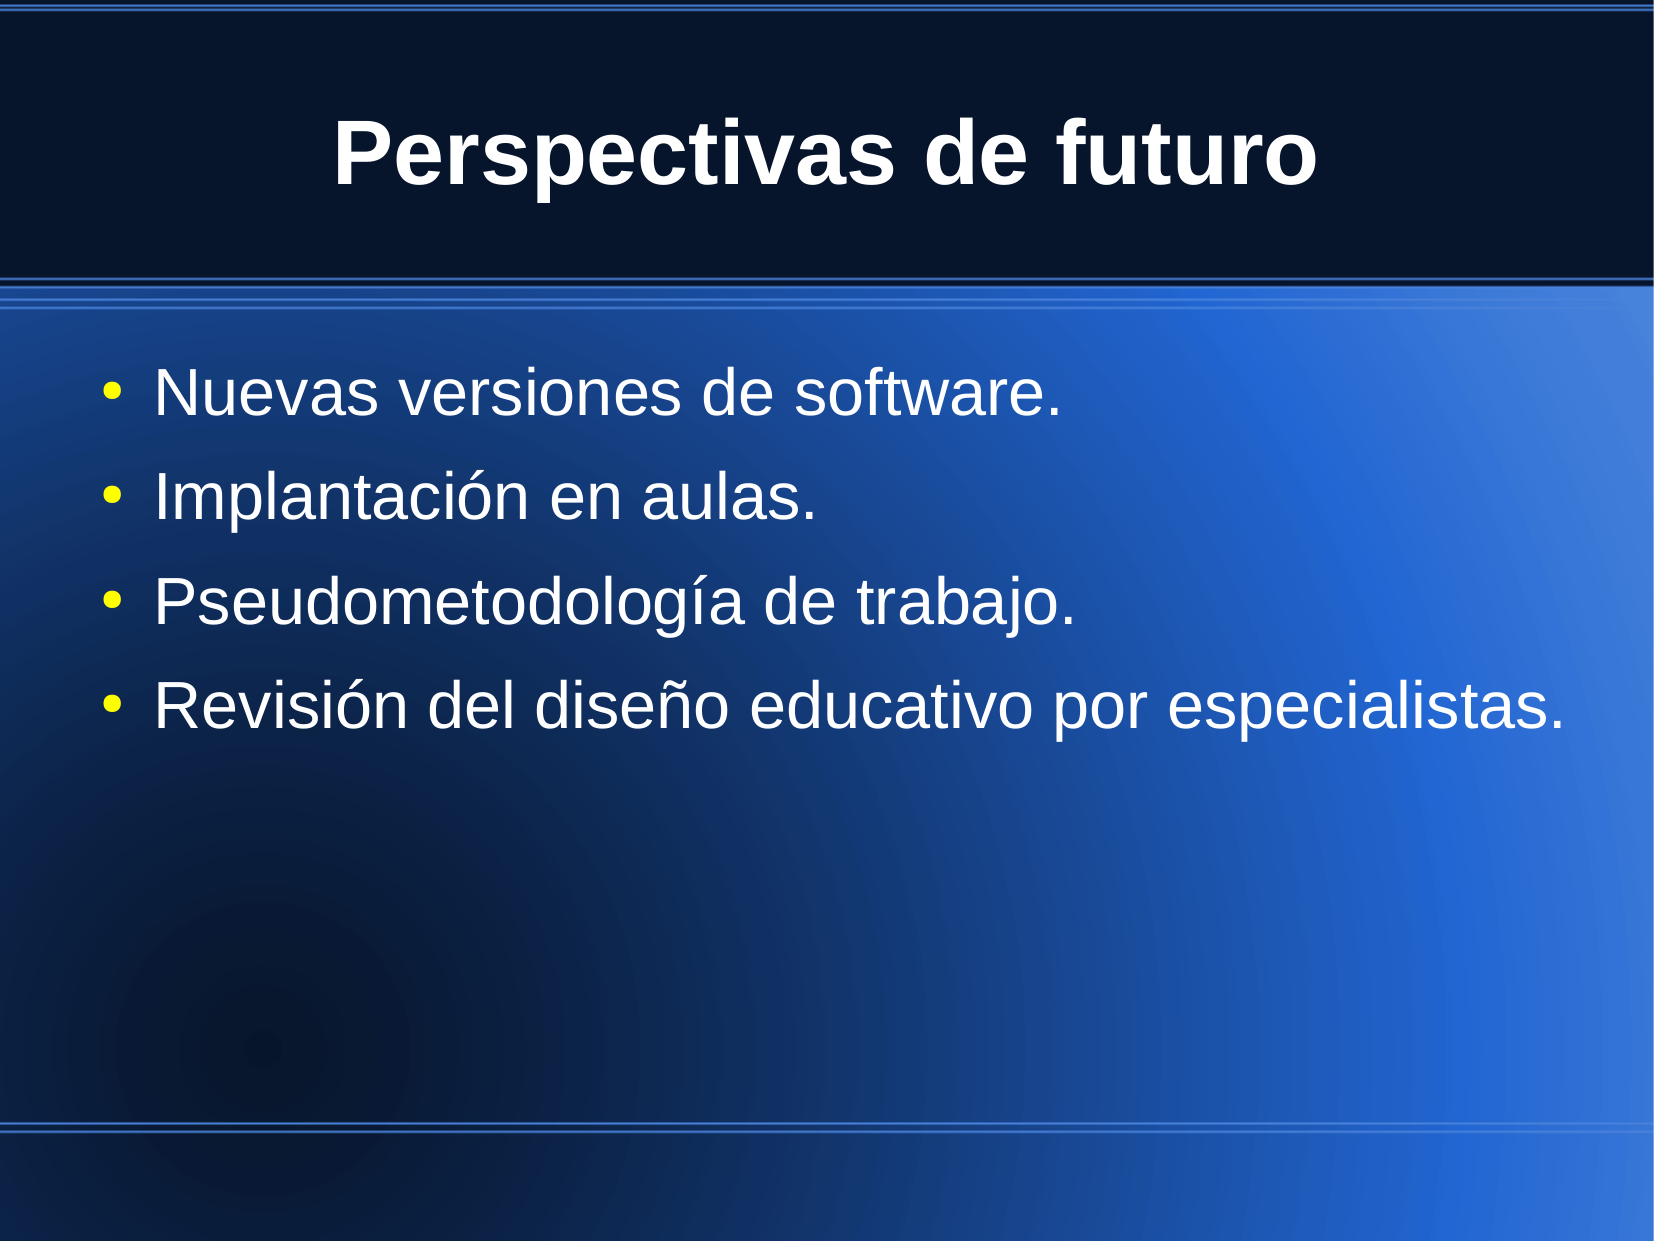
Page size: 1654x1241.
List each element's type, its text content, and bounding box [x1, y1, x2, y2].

list Nuevas versiones de software. Implantación en aulas. Pseudometodología de trabajo. Revisión del diseño educativo por especialistas. [82, 355, 1571, 1058]
picture [0, 0, 1654, 1241]
title Perspectivas de futuro [82, 49, 1571, 257]
